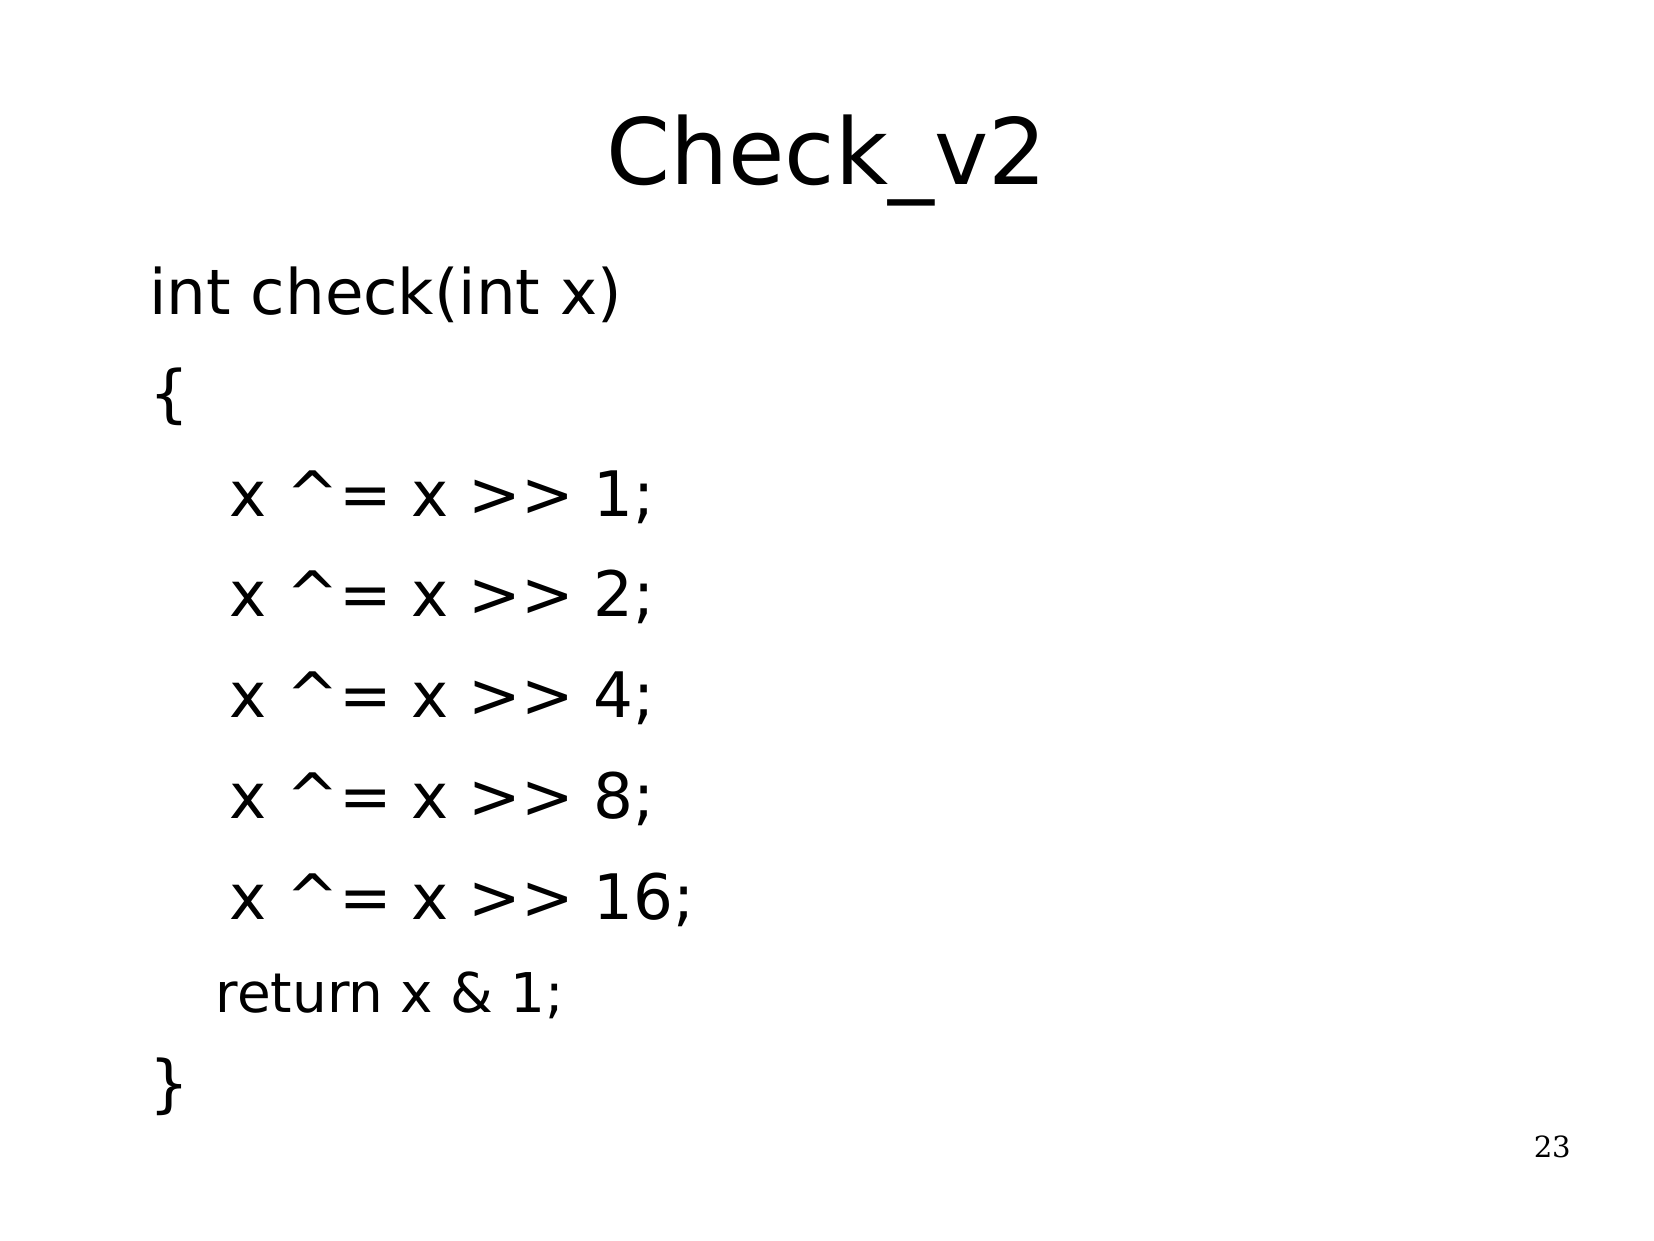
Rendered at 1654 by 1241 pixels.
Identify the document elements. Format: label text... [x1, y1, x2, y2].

title Check_v2 [82, 49, 1571, 256]
list int check(int x) { x ^= x >> 1; x ^= x >> 2; x ^= x >> 4; x ^= x >> 8; x ^= x >> 16; return x & 1; } [82, 256, 1571, 1126]
